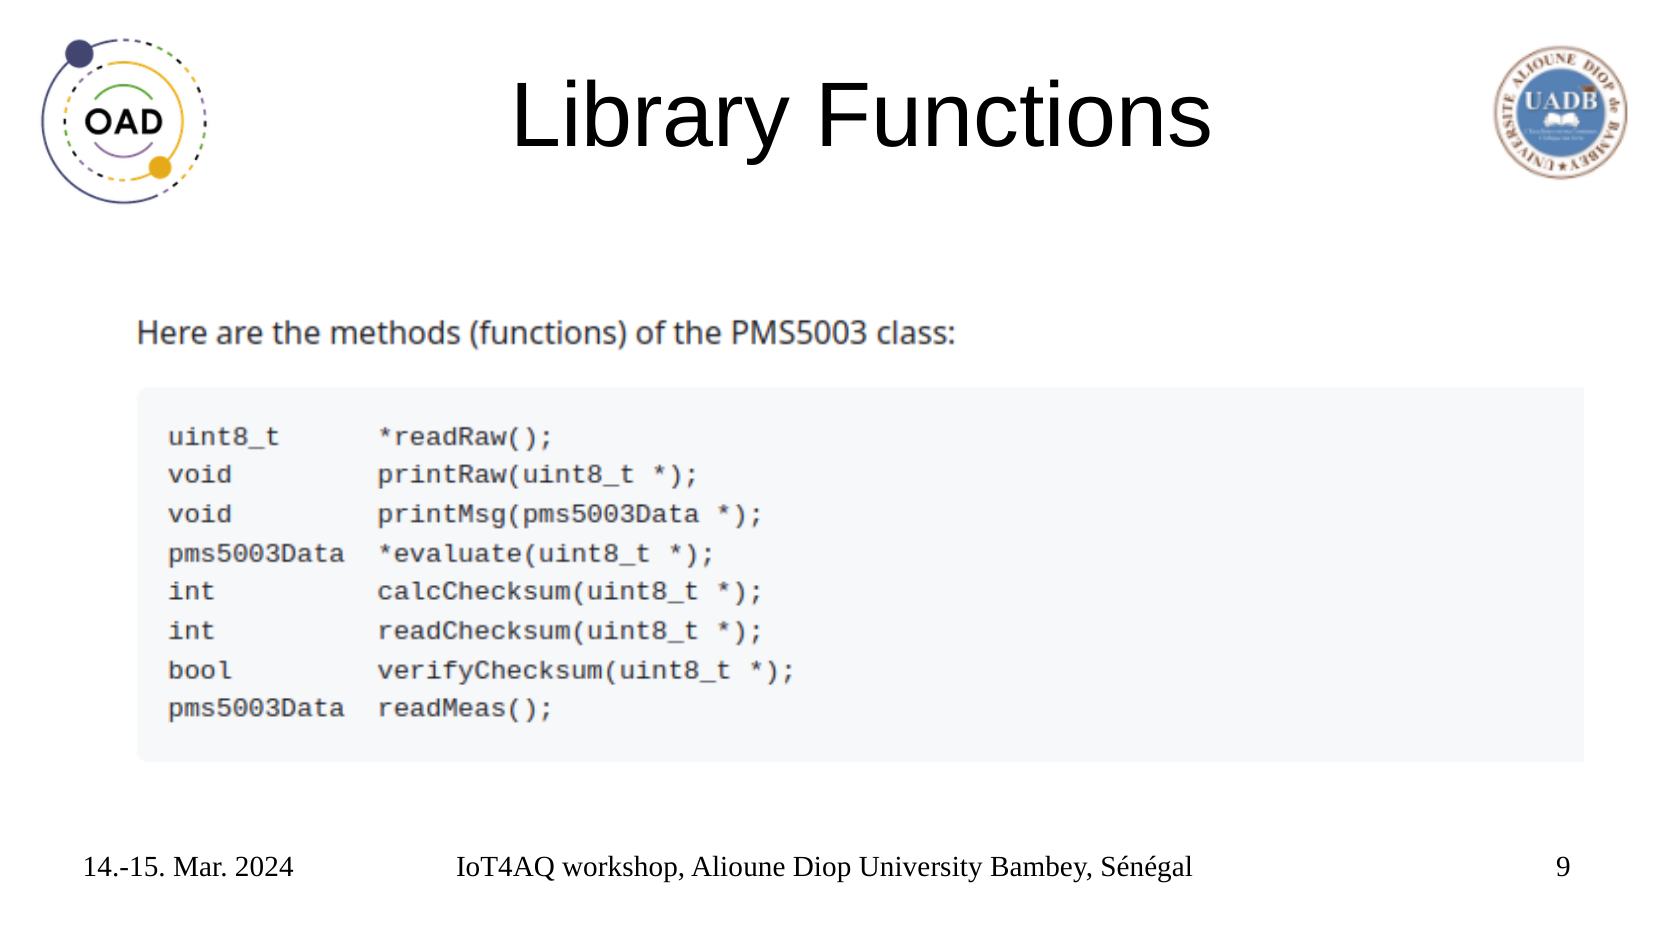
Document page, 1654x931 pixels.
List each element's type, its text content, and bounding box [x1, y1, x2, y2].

picture [0, 24, 242, 225]
title Library Functions [278, 37, 1446, 193]
picture [1482, 37, 1641, 188]
picture [106, 299, 1584, 788]
